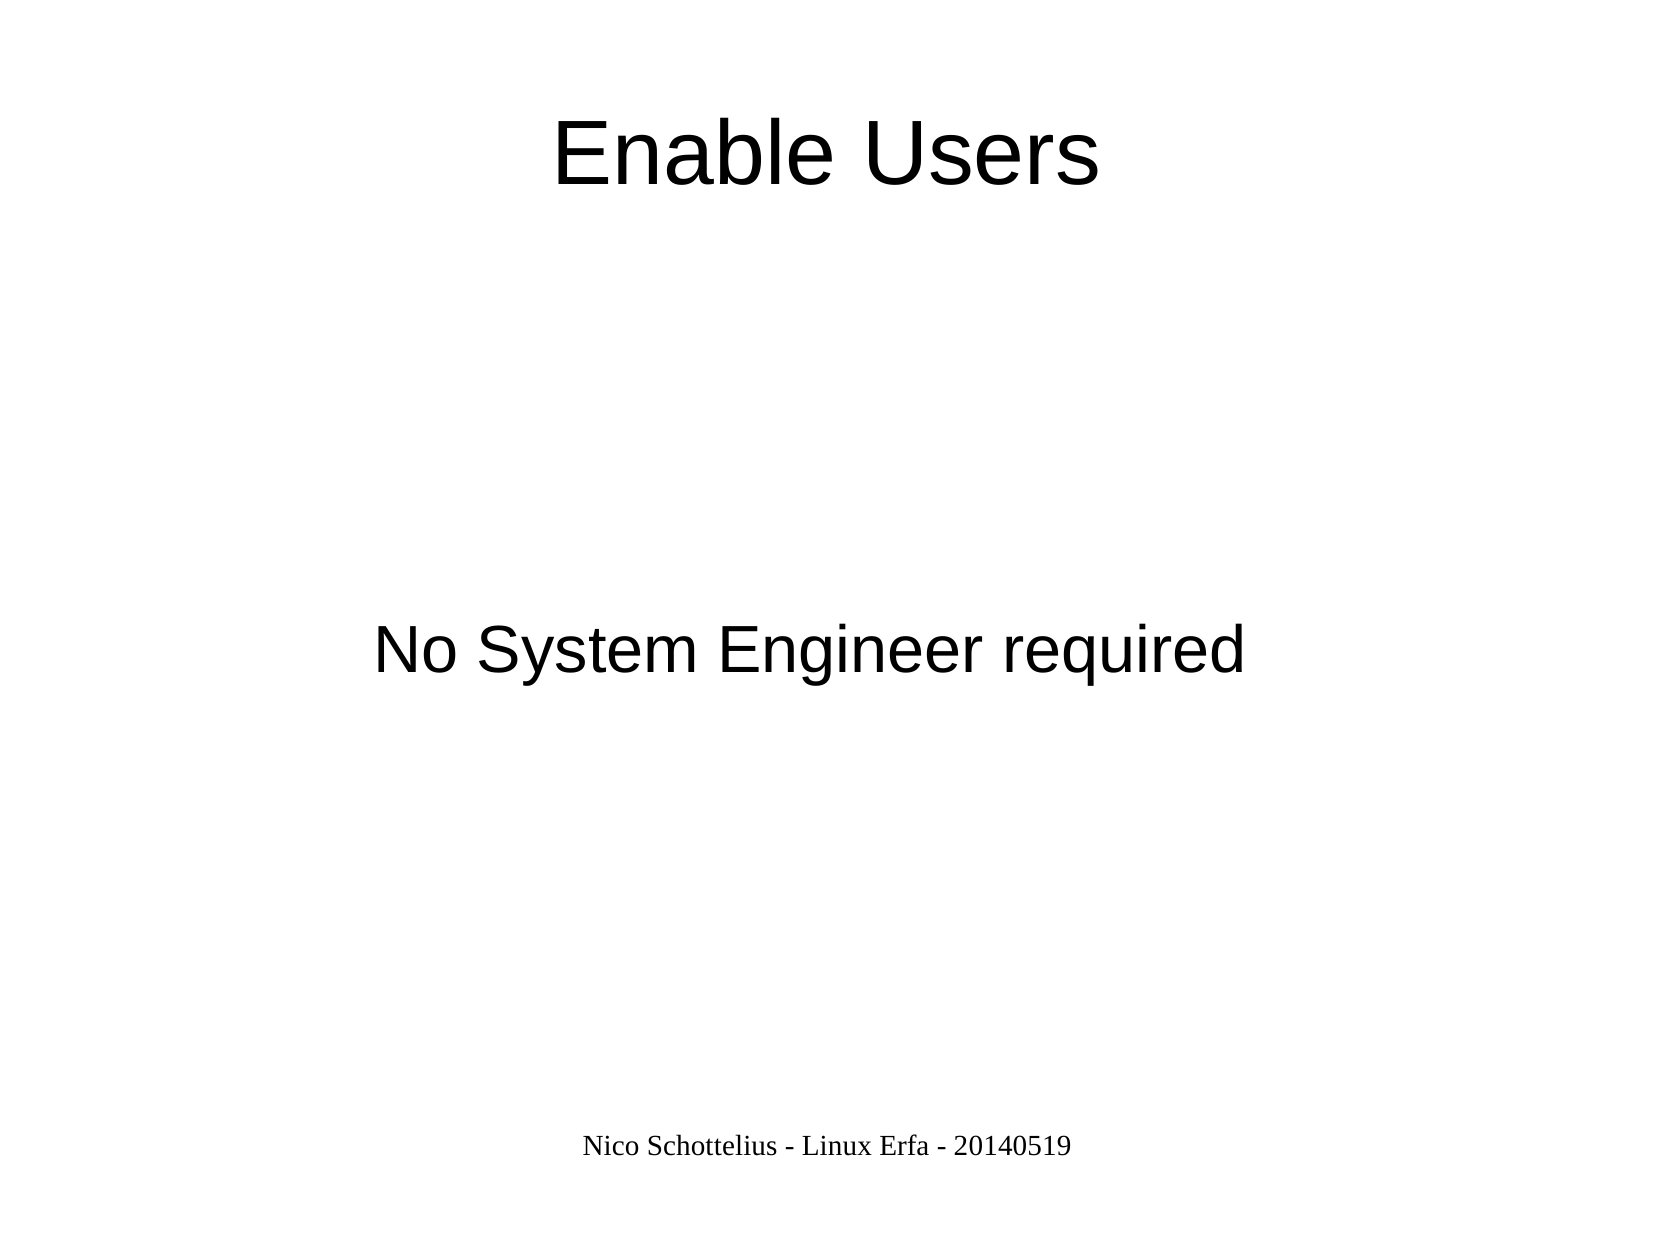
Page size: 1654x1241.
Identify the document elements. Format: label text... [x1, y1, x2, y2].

title Enable Users [82, 49, 1571, 257]
list No System Engineer required [82, 290, 1538, 1010]
